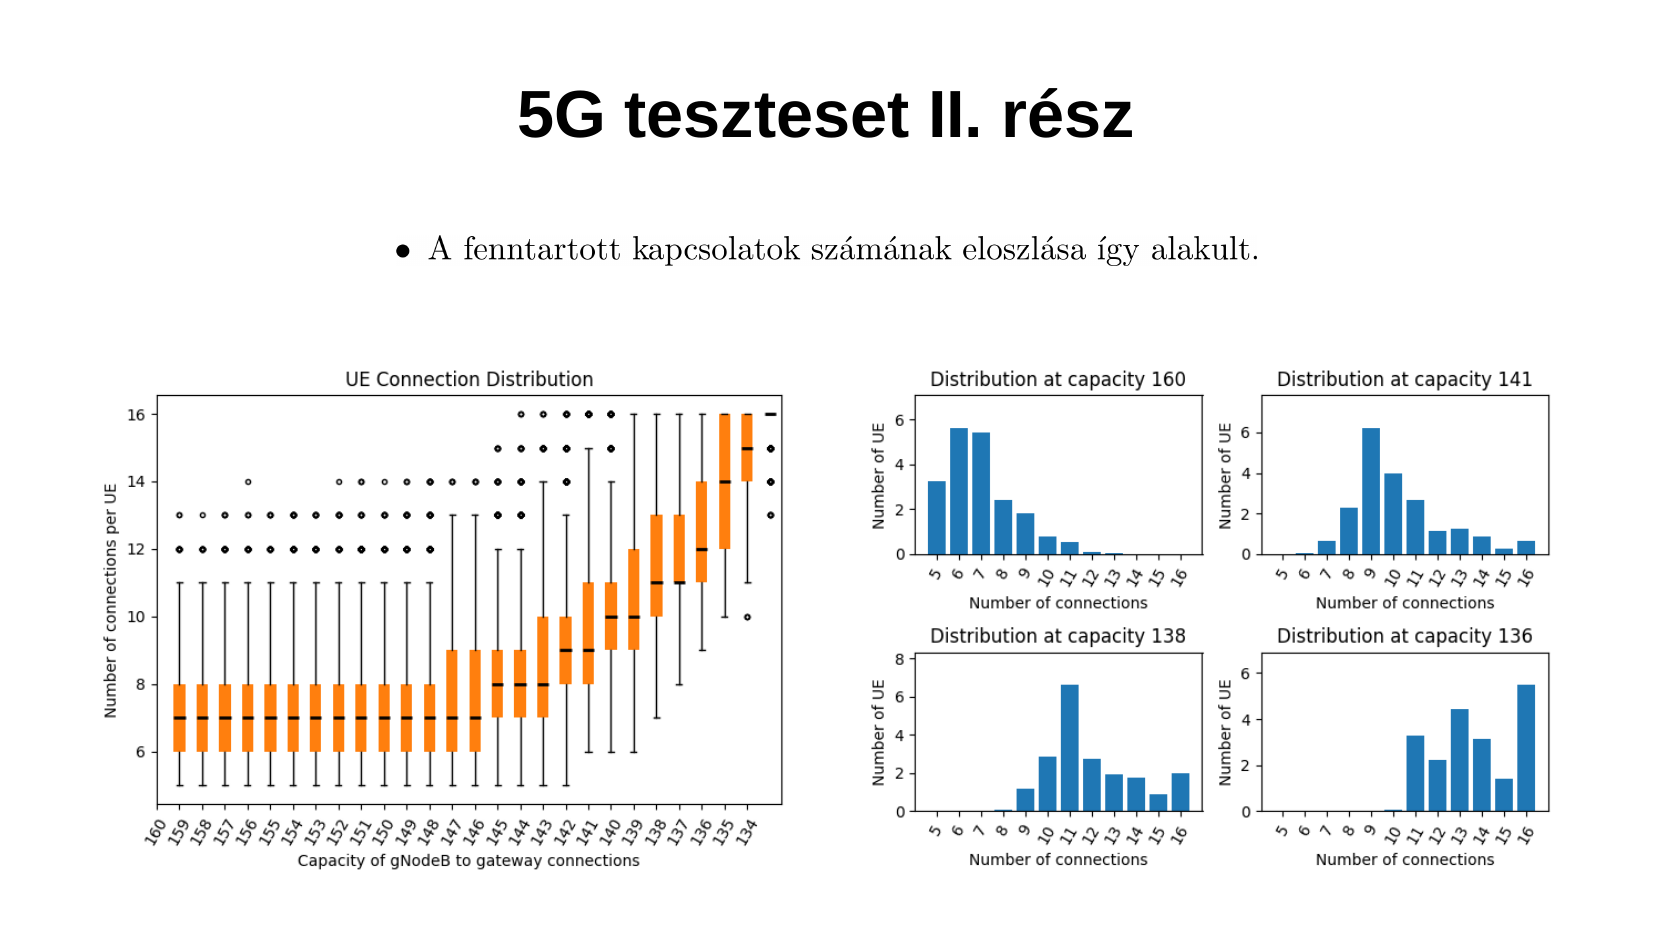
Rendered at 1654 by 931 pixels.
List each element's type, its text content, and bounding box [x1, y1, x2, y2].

picture [856, 354, 1565, 885]
title 5G teszteset II. rész [82, 37, 1571, 193]
picture [88, 354, 798, 886]
picture [396, 235, 1257, 266]
